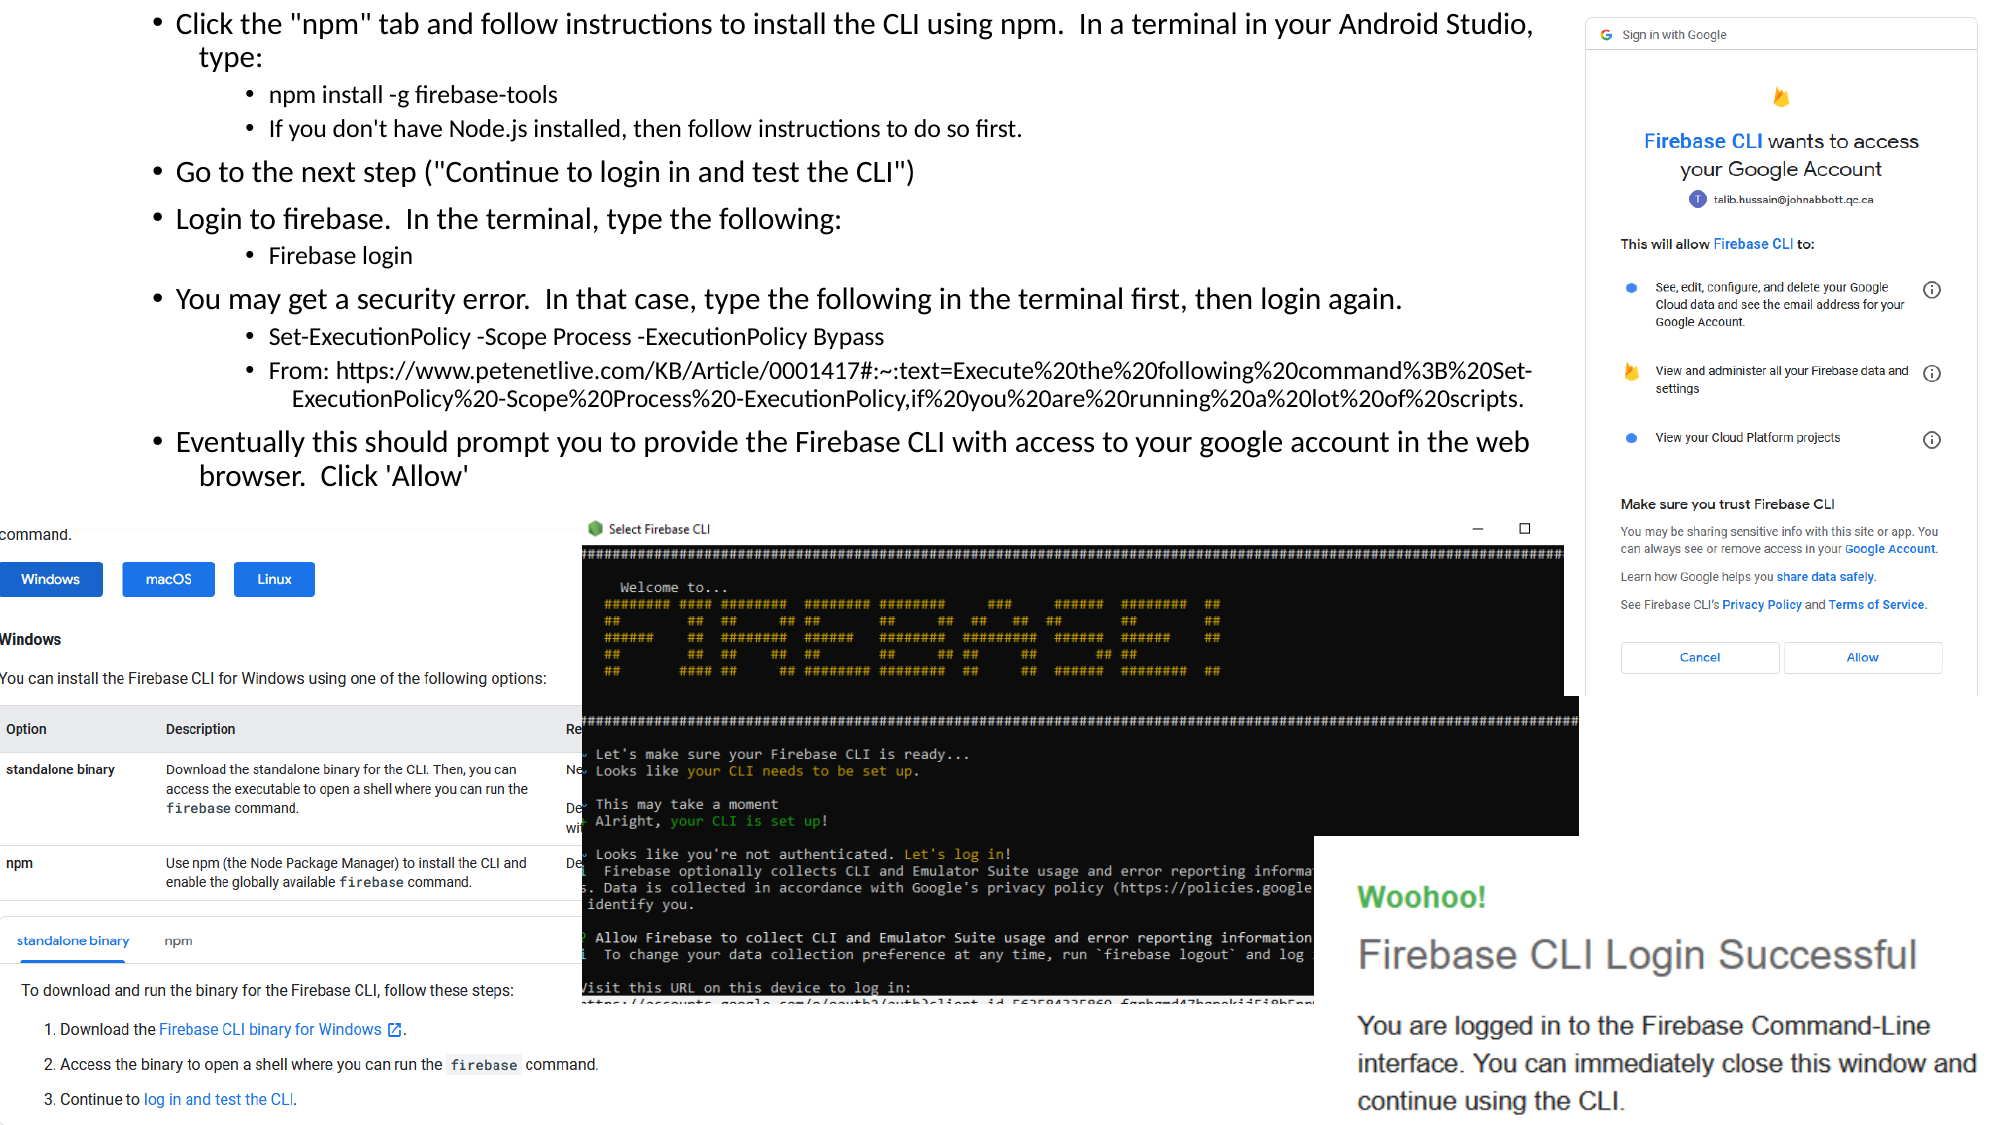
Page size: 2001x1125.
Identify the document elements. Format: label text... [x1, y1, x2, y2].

list Click the "npm" tab and follow instructions to install the CLI using npm. In a terminal in your Android Studio, type: npm install -g firebase-tools If you don't have Node.js installed, then follow instructions to do so first. Go to the next step ("Continue to login in and test the CLI") Login to firebase. In the terminal, type the following: Firebase login You may get a security error. In that case, type the following in the terminal first, then login again. Set-ExecutionPolicy -Scope Process -ExecutionPolicy Bypass From: https://www.petenetlive.com/KB/Article/0001417#:~:text=Execute%20the%20following%20command%3B%20Set-ExecutionPolicy%20-Scope%20Process%20-ExecutionPolicy,if%20you%20are%20running%20a%20lot%20of%20scripts. Eventually this should prompt you to provide the Firebase CLI with access to your google account in the web browser. Click 'Allow' [137, 0, 1565, 529]
picture [0, 10, 2000, 1125]
